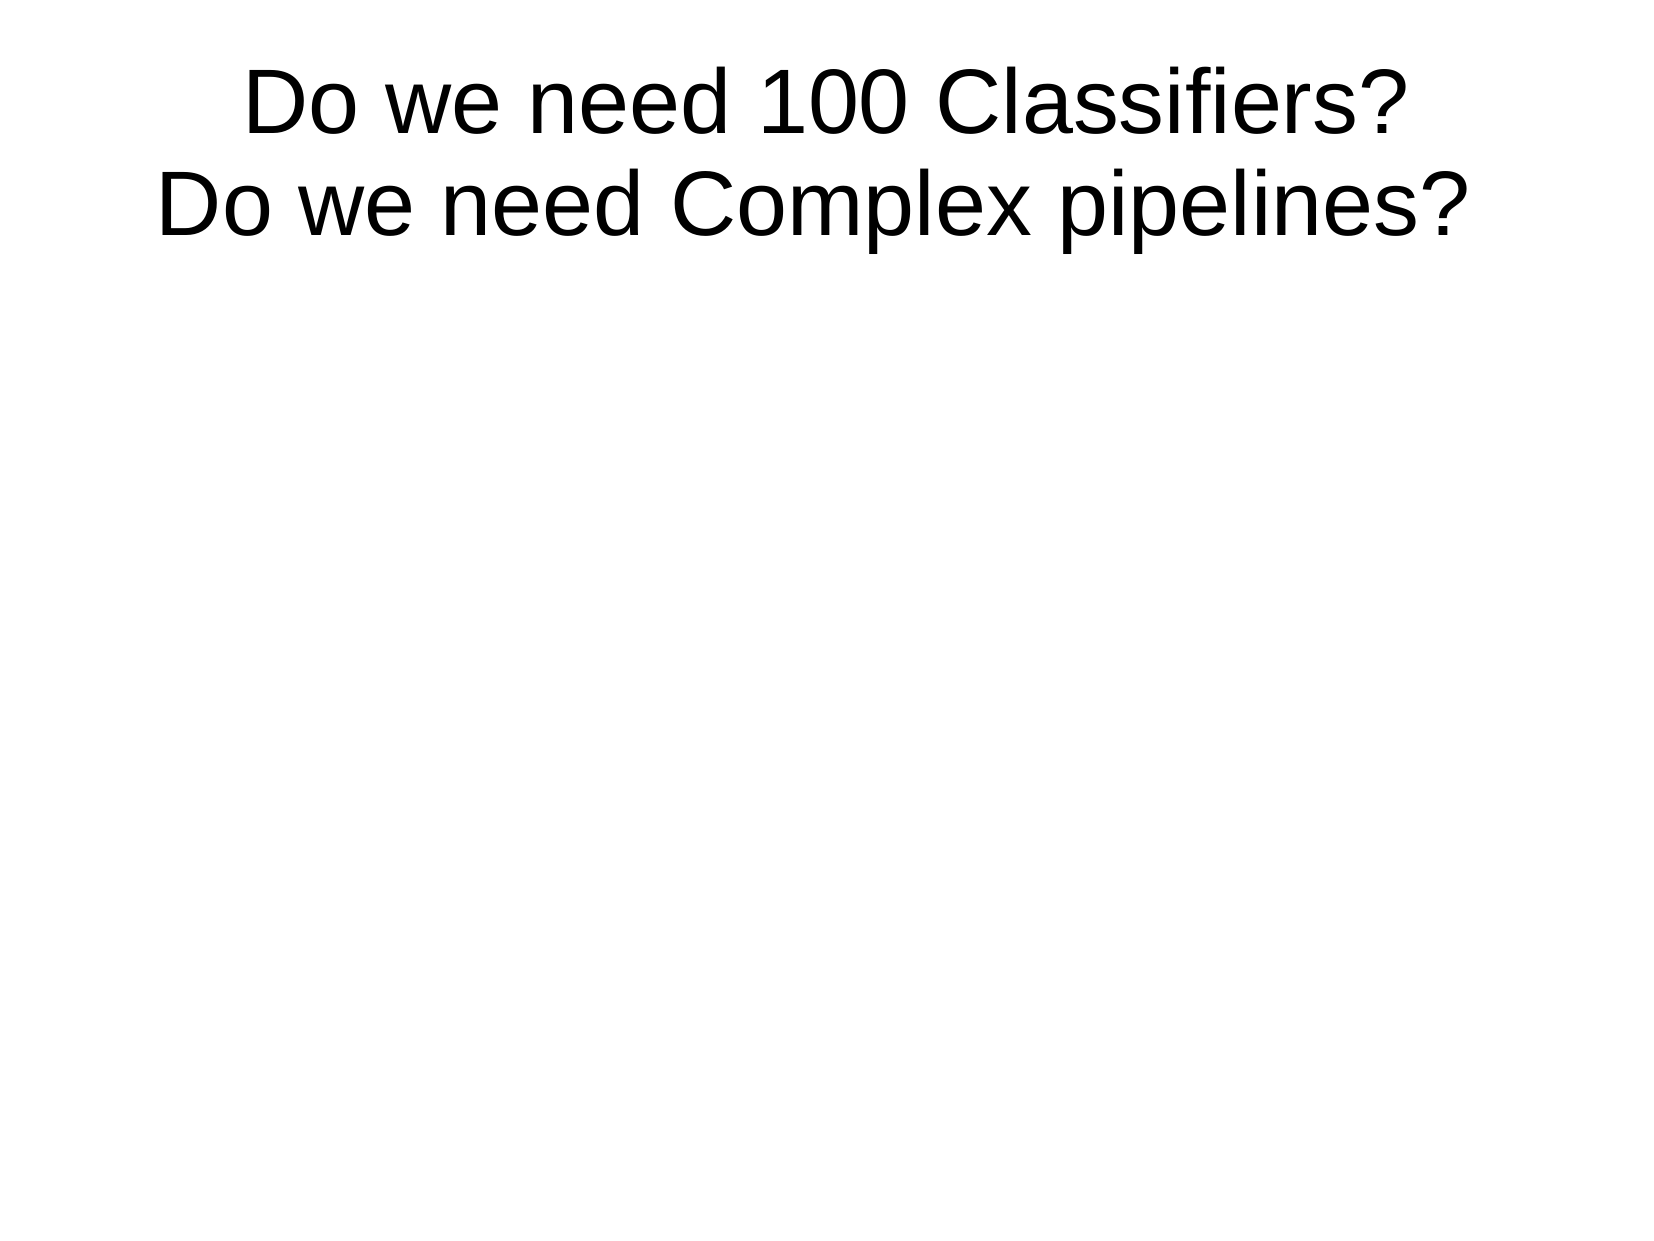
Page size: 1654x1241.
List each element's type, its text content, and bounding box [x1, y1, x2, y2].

title Do we need 100 Classifiers? Do we need Complex pipelines? [82, 49, 1571, 257]
